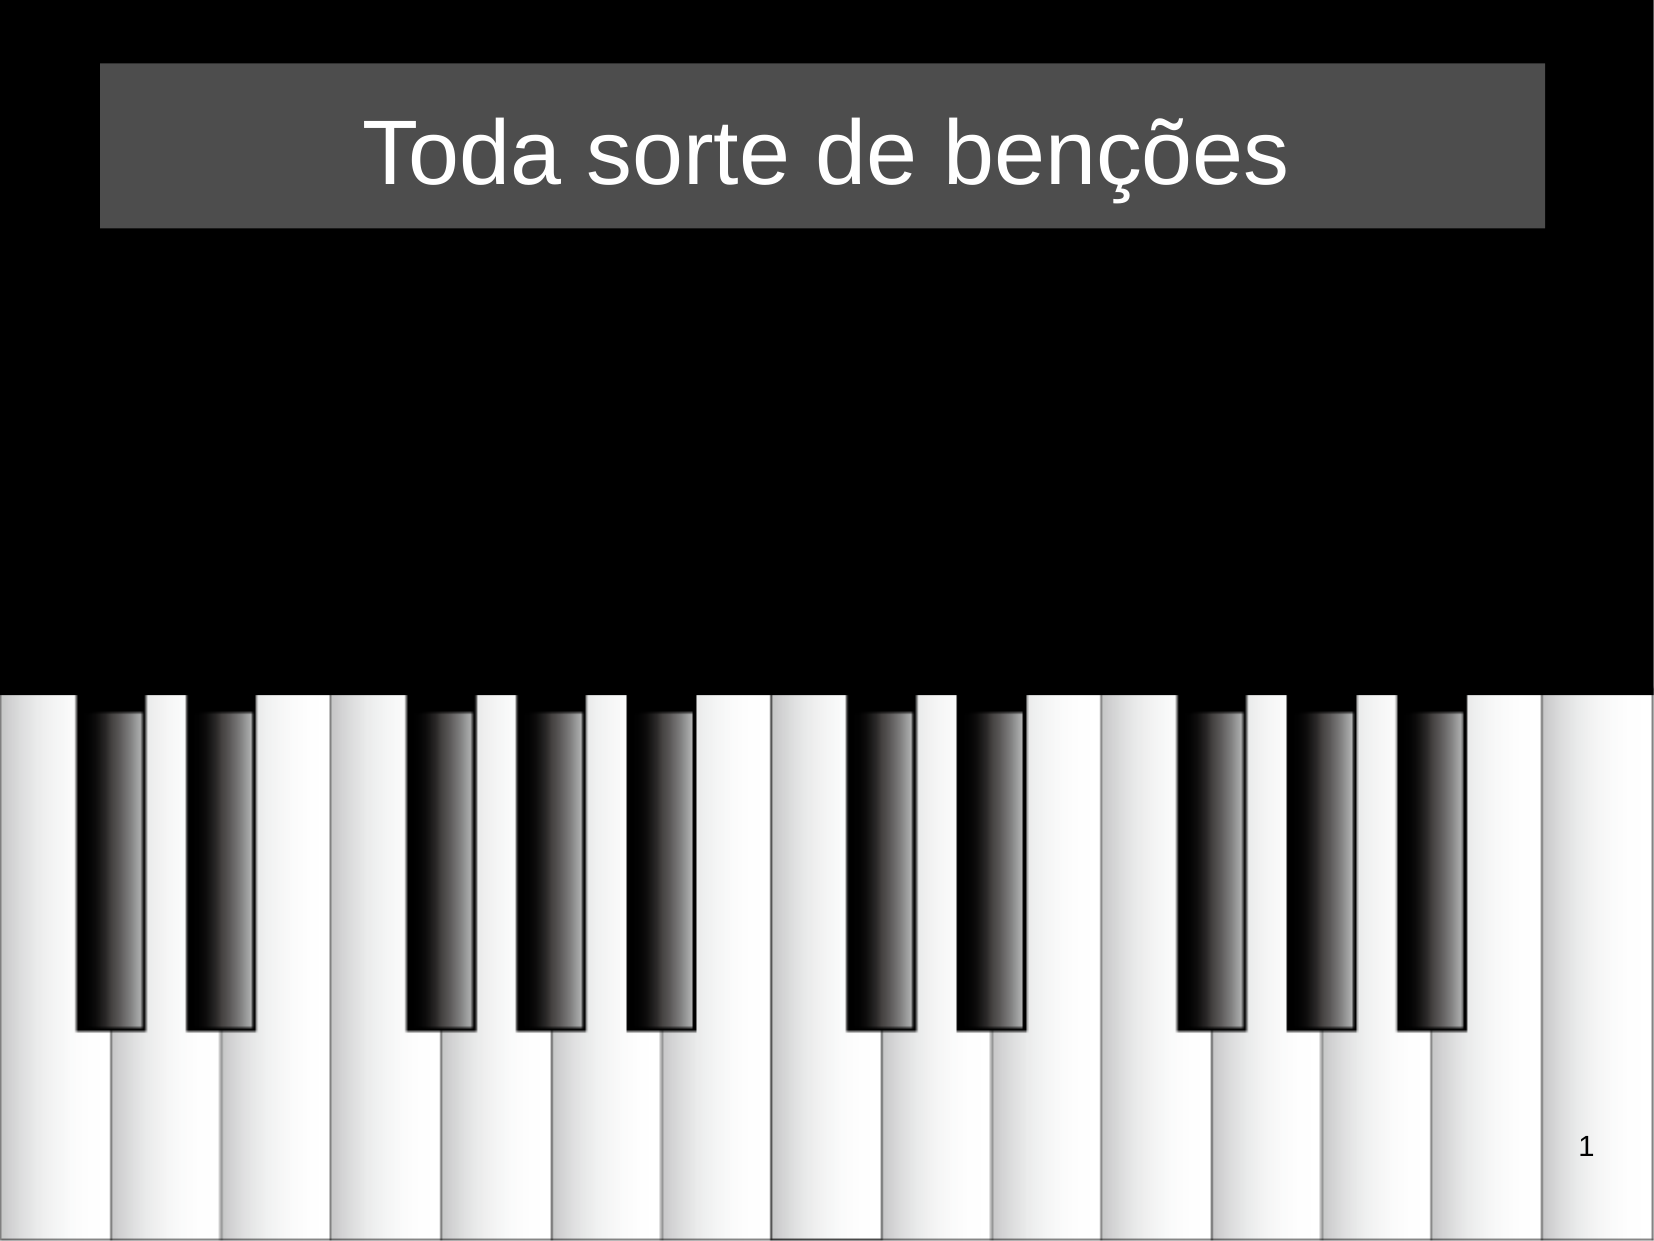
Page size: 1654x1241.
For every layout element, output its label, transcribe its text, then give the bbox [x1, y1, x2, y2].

picture [0, 696, 1654, 1241]
title Toda sorte de benções [82, 49, 1571, 257]
